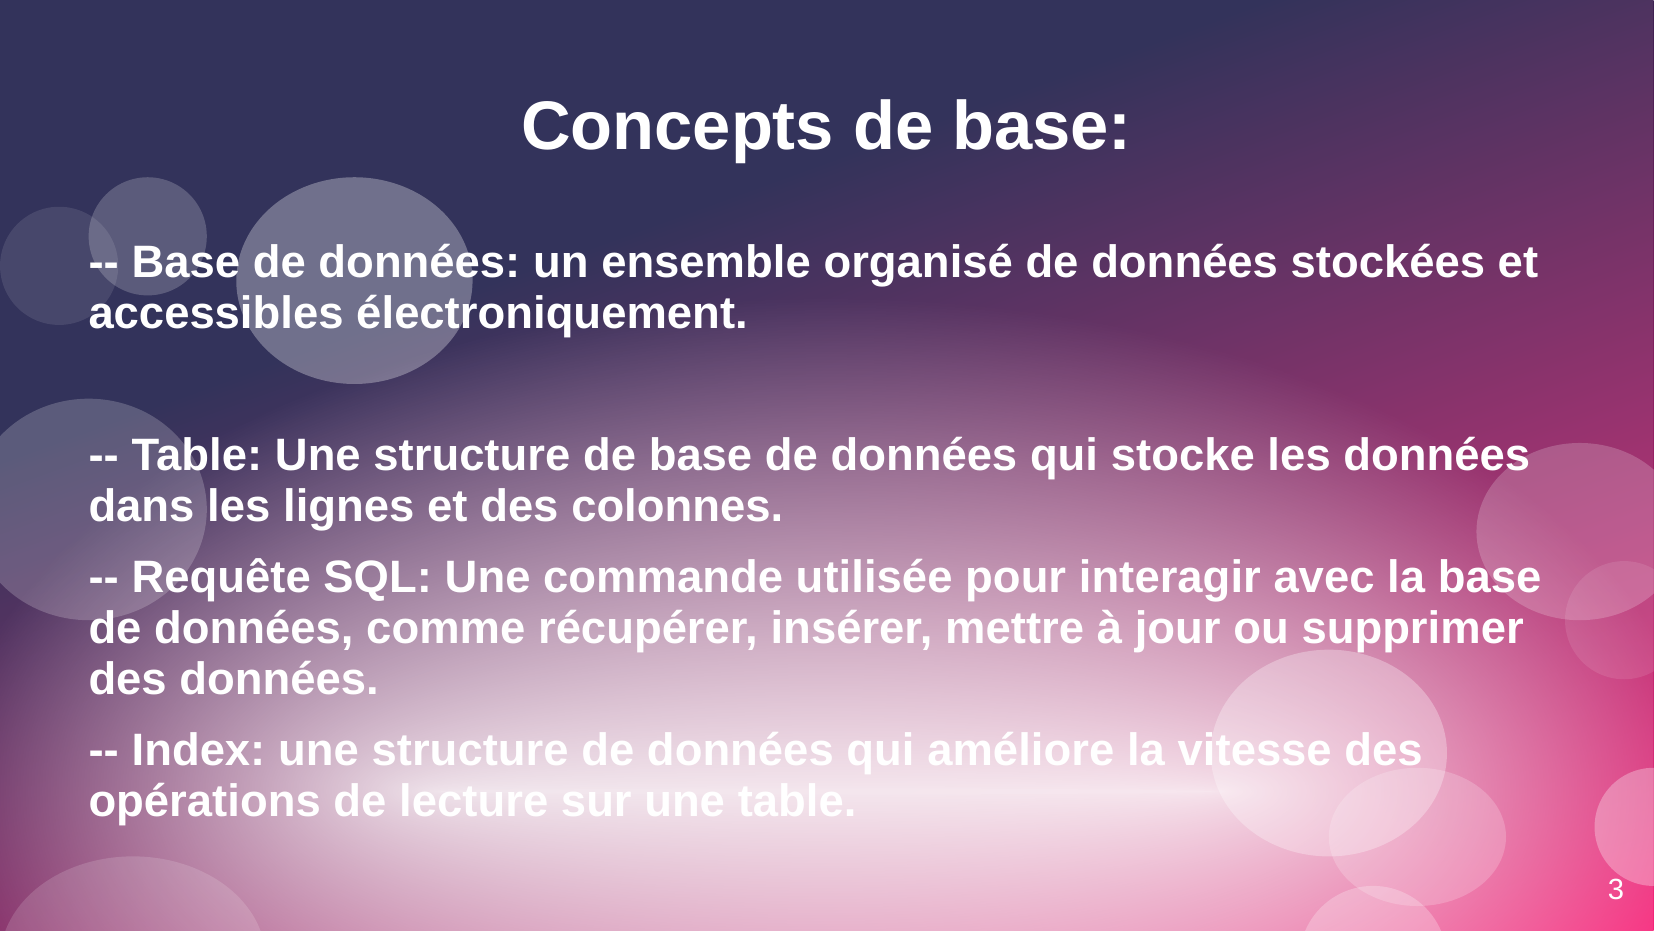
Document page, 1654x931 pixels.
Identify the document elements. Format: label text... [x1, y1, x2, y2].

title Concepts de base: [88, 44, 1565, 207]
list -- Base de données: un ensemble organisé de données stockées et accessibles électroniquement. -- Table: Une structure de base de données qui stocke les données dans les lignes et des colonnes. -- Requête SQL: Une commande utilisée pour interagir avec la base de données, comme récupérer, insérer, mettre à jour ou supprimer des données. -- Index: une structure de données qui améliore la vitesse des opérations de lecture sur une table. [88, 236, 1565, 827]
